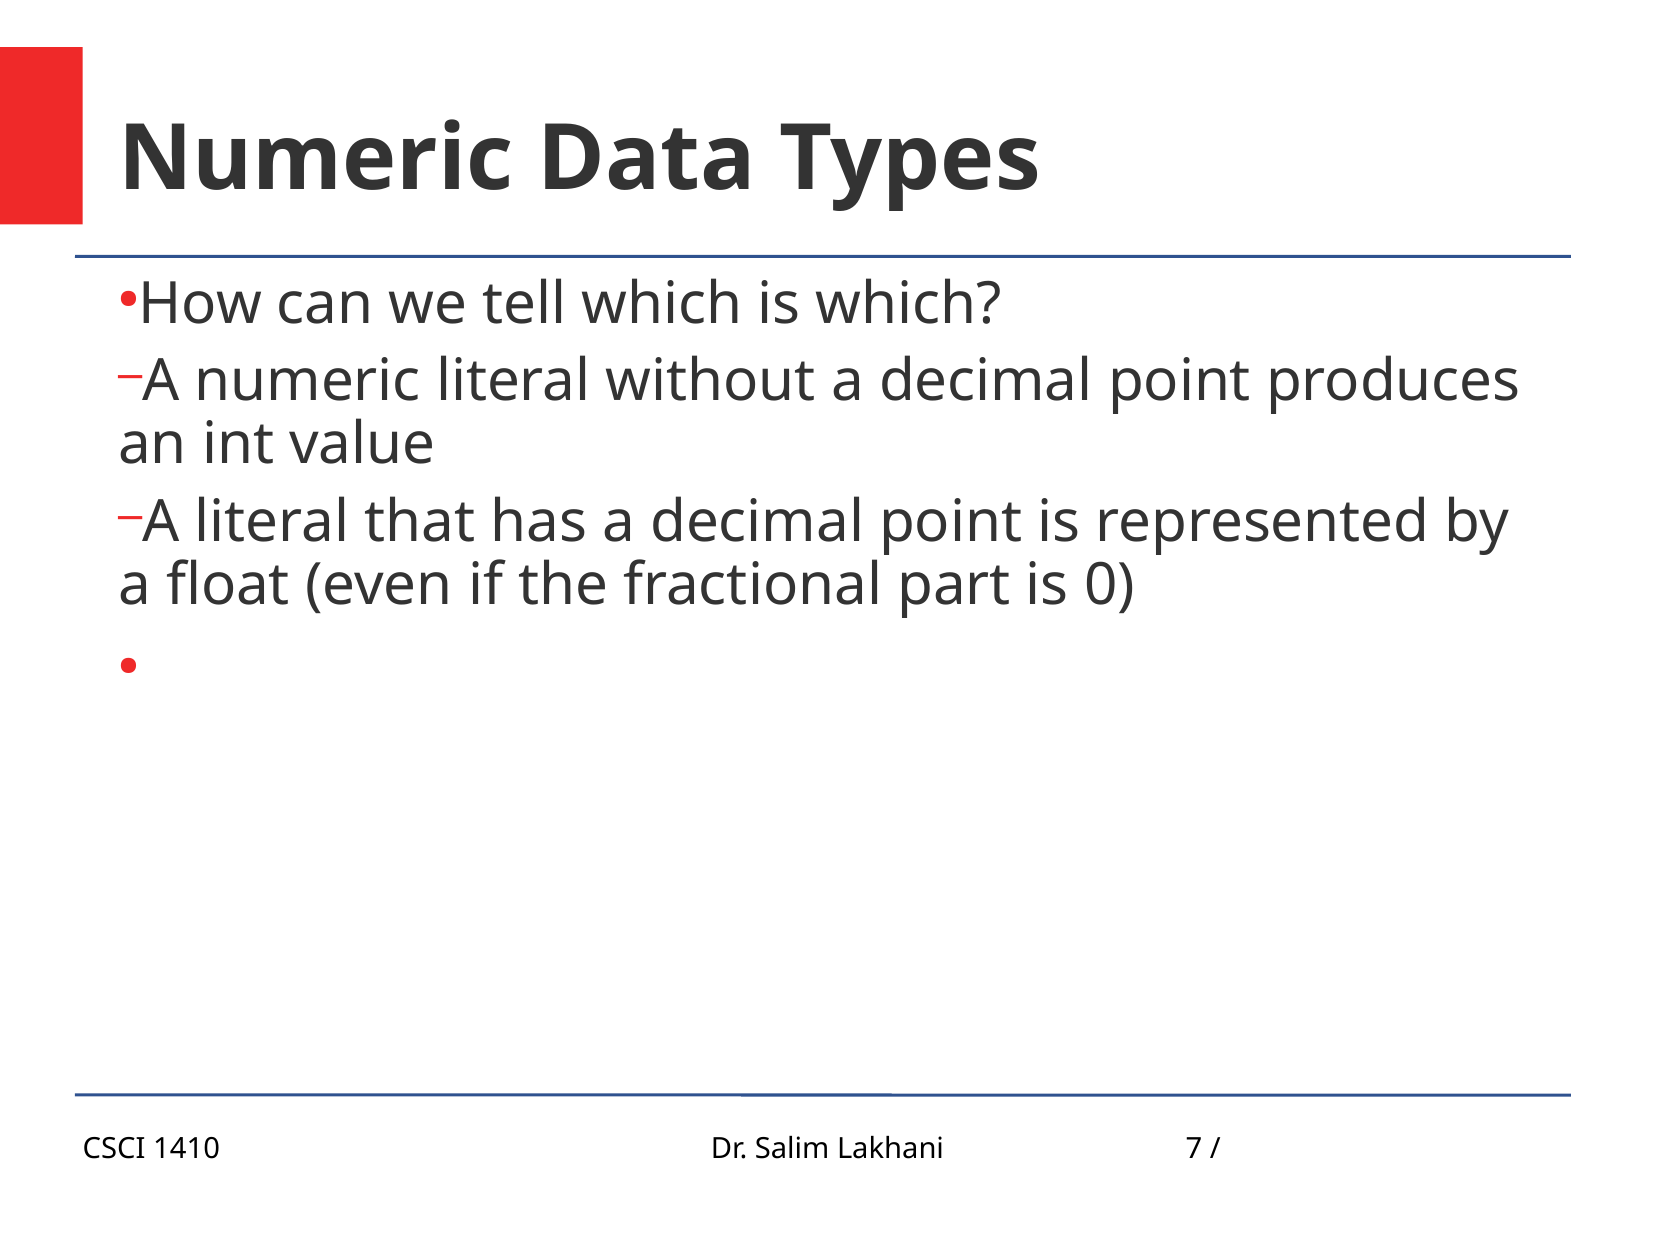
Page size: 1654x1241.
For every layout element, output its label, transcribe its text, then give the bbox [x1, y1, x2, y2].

text_box CSCI 1410 [82, 1129, 468, 1216]
title Numeric Data Types [118, 49, 1571, 257]
list How can we tell which is which? A numeric literal without a decimal point produces an int value A literal that has a decimal point is represented by a float (even if the fractional part is 0) [118, 265, 1536, 1081]
text_box / [1185, 1129, 1571, 1216]
text_box Dr. Salim Lakhani [565, 1129, 1090, 1216]
